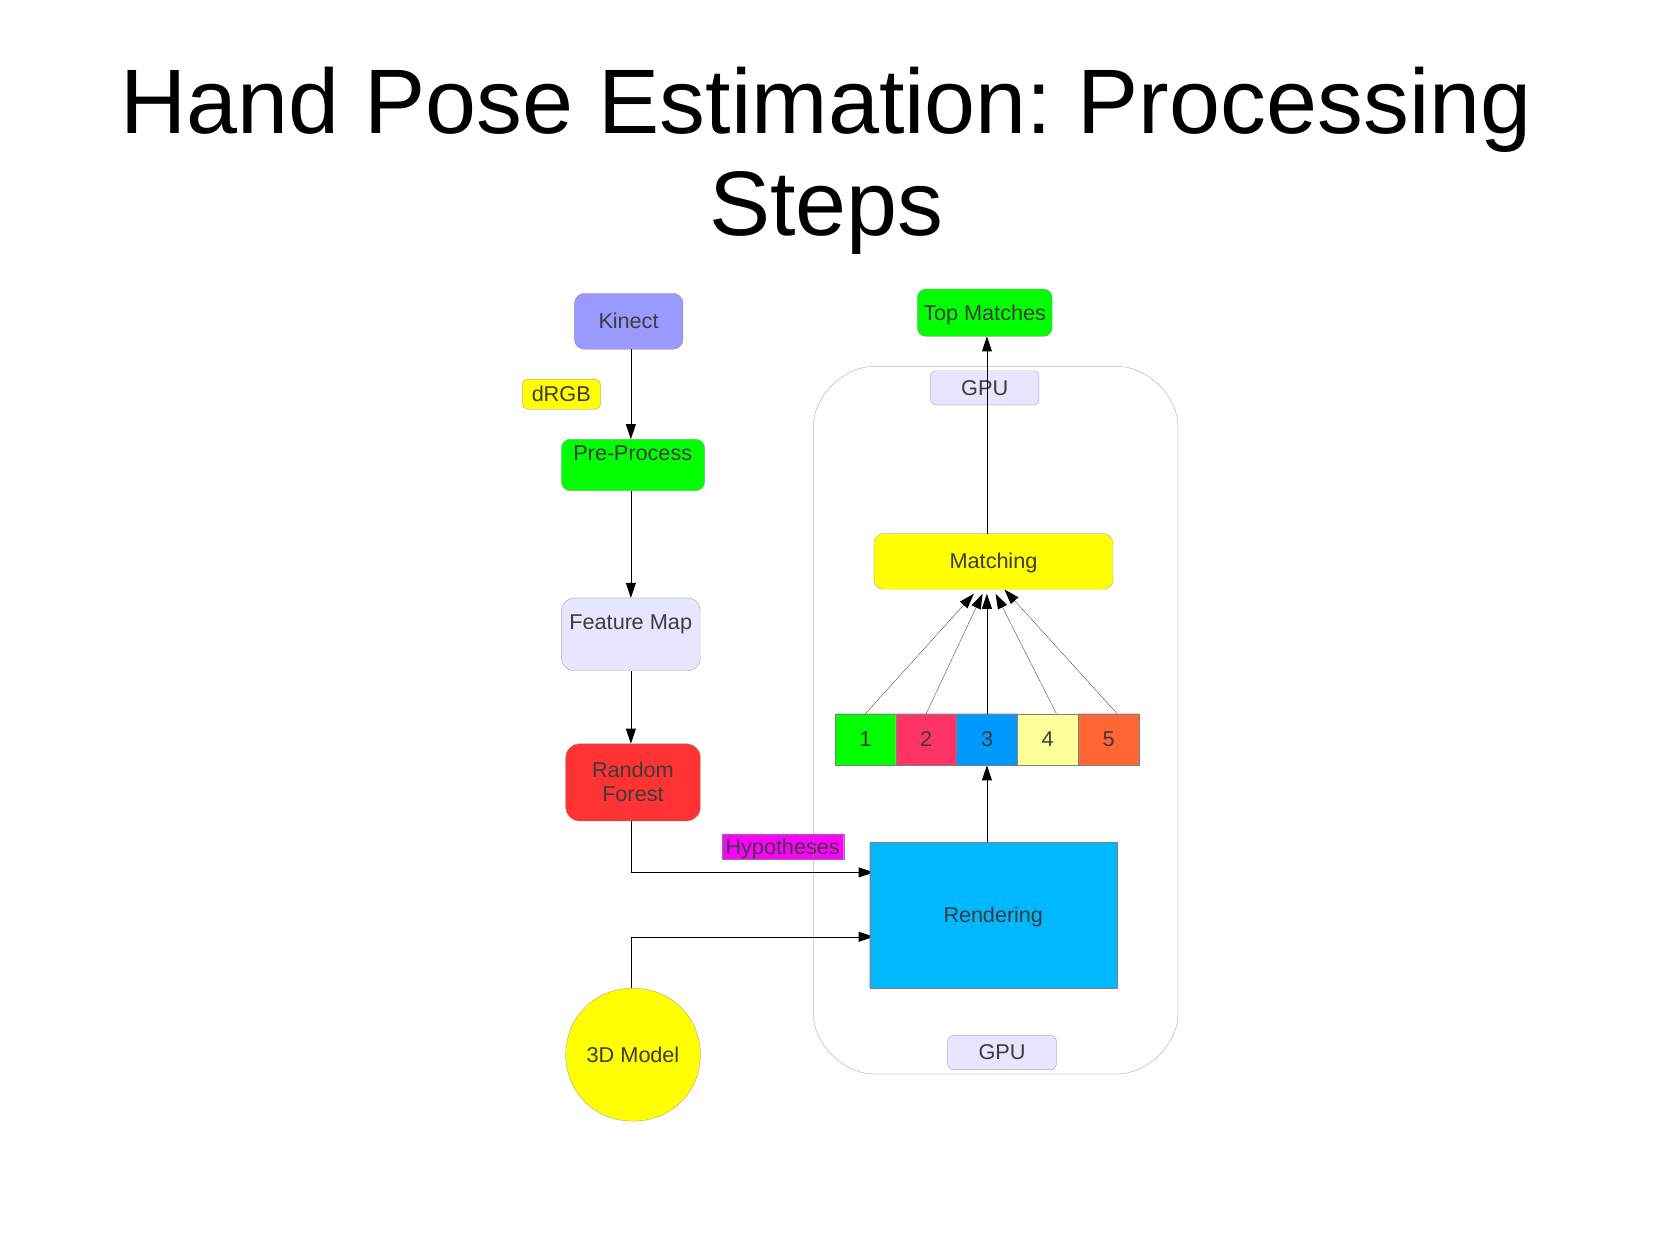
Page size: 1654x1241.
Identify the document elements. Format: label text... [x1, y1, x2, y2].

title Hand Pose Estimation: Processing Steps [82, 49, 1571, 257]
chart [0, 180, 1654, 1216]
